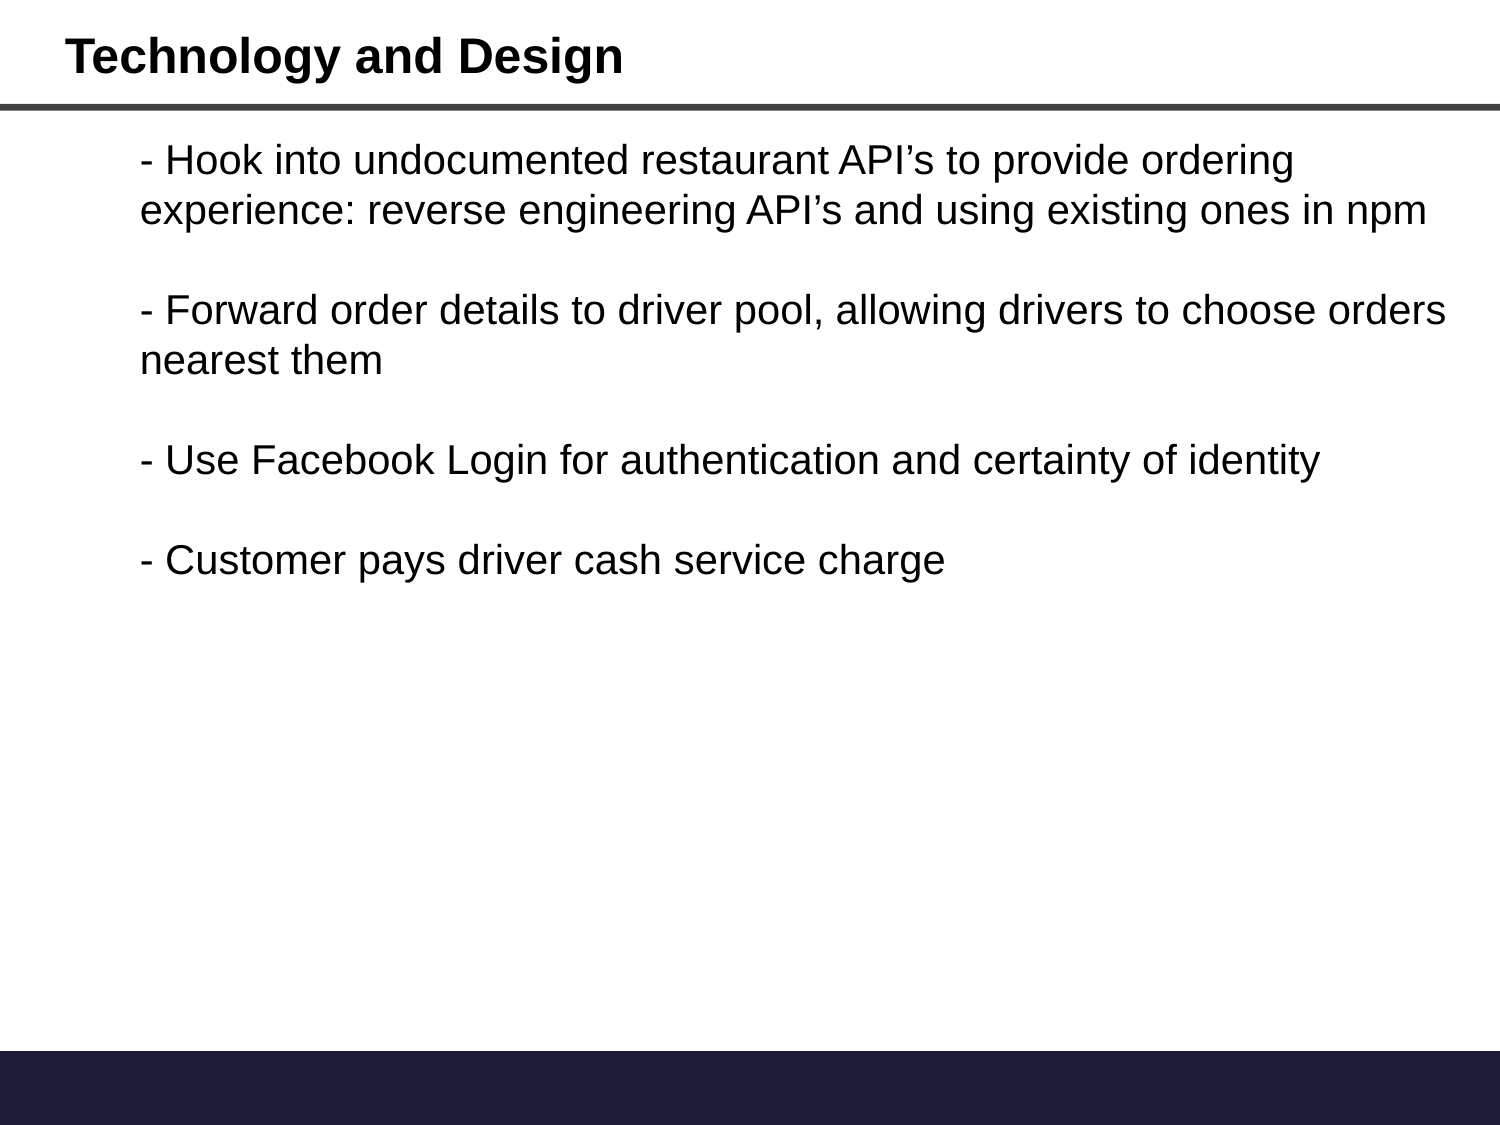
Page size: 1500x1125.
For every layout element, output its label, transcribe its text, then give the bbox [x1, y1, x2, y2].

text_box - Hook into undocumented restaurant API’s to provide ordering experience: reverse engineering API’s and using existing ones in npm - Forward order details to driver pool, allowing drivers to choose orders nearest them - Use Facebook Login for authentication and certainty of identity - Customer pays driver cash service charge [50, 125, 1483, 591]
text_box Technology and Design [49, 16, 1163, 91]
